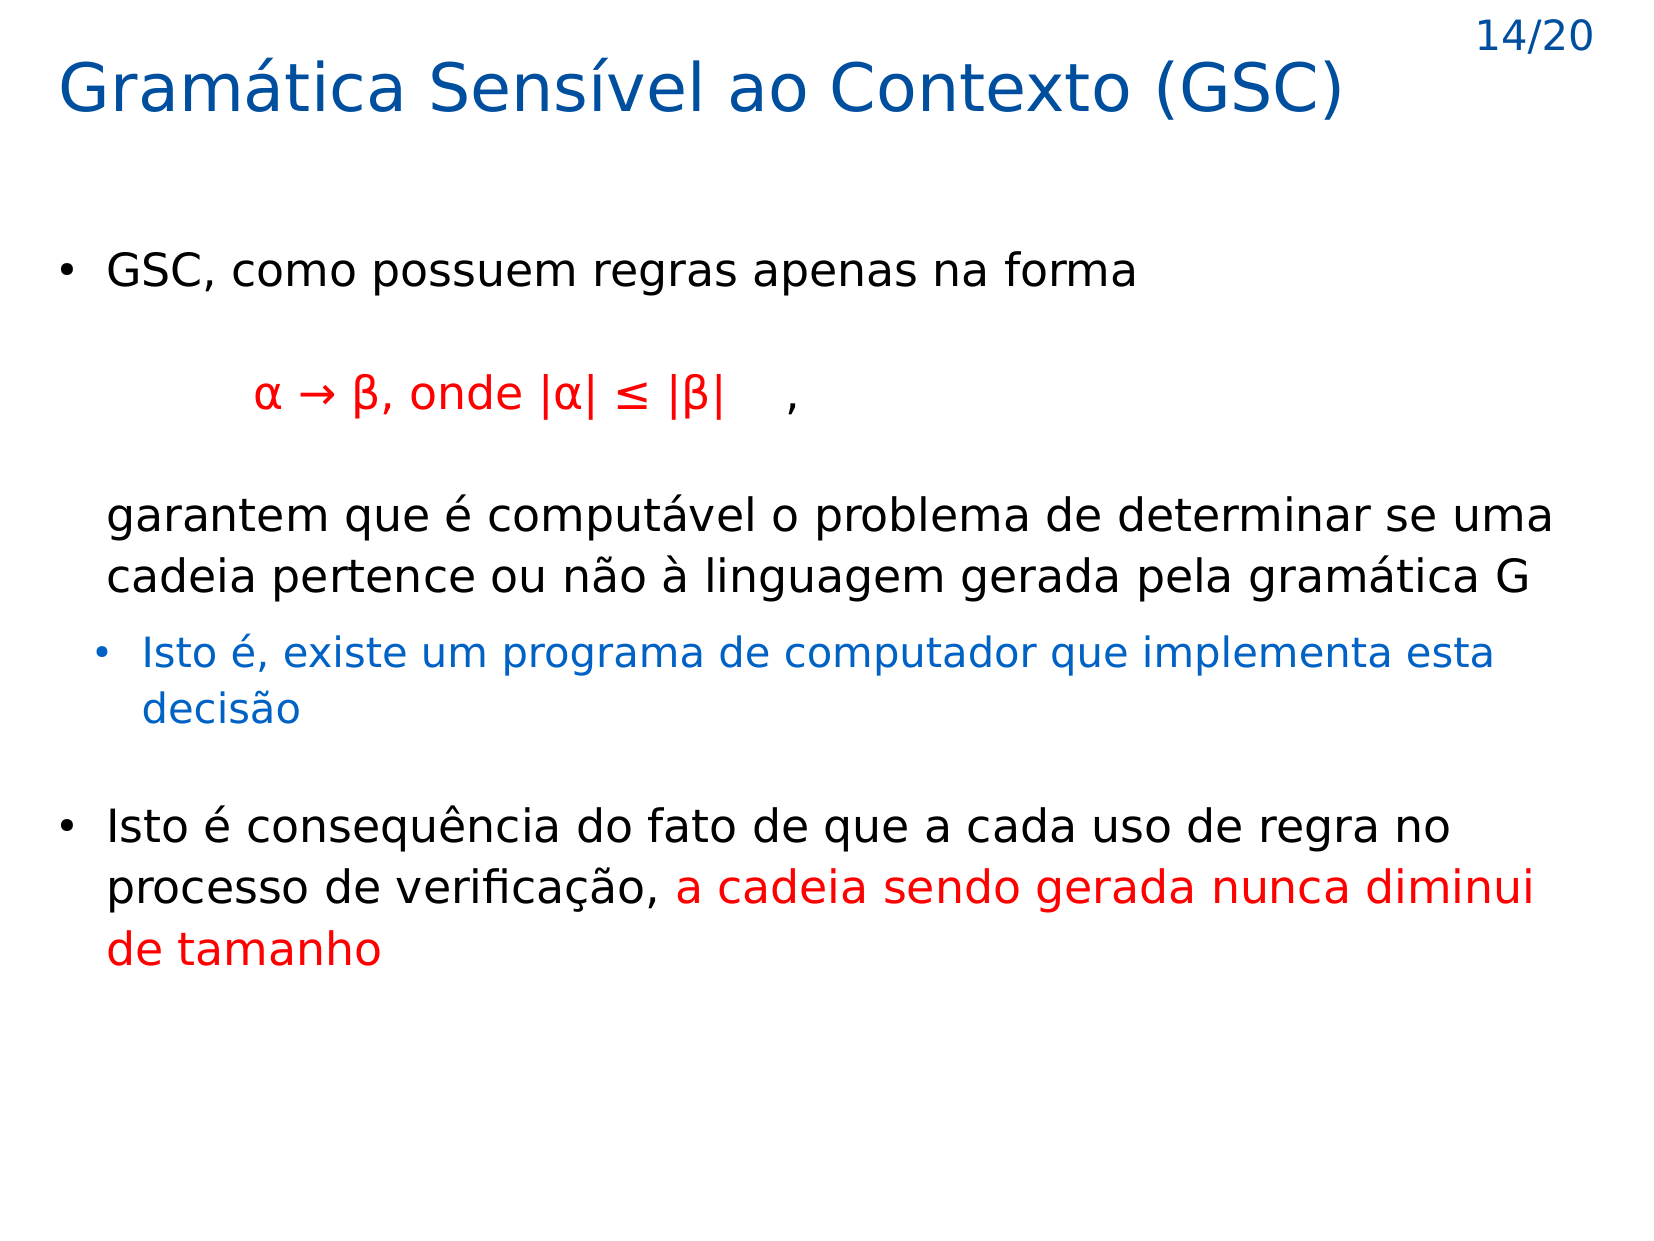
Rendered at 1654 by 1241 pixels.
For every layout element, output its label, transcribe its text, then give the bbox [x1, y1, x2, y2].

list GSC, como possuem regras apenas na forma α → β, onde |α| ≤ |β| , garantem que é computável o problema de determinar se uma cadeia pertence ou não à linguagem gerada pela gramática G Isto é, existe um programa de computador que implementa esta decisão Isto é consequência do fato de que a cada uso de regra no processo de verificação, a cadeia sendo gerada nunca diminui de tamanho [59, 236, 1595, 1211]
title Gramática Sensível ao Contexto (GSC) [59, 29, 1625, 148]
